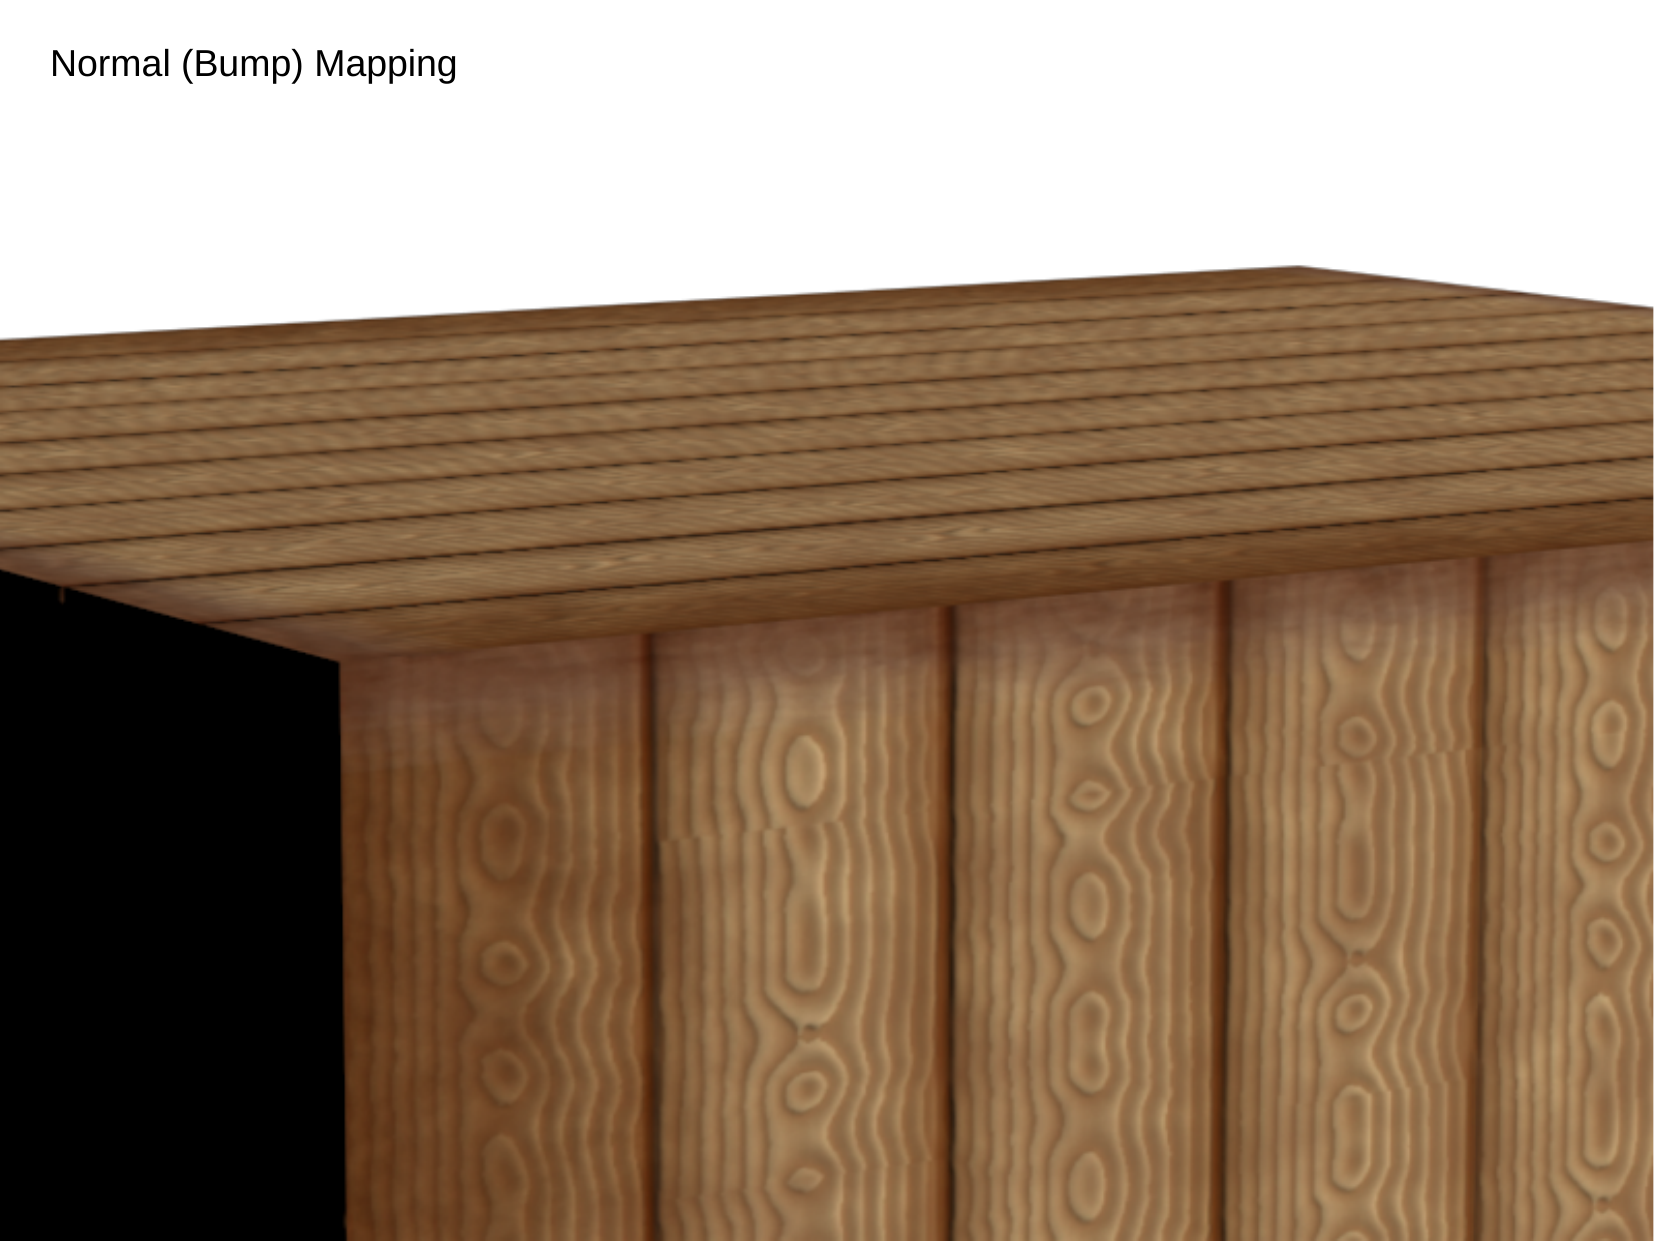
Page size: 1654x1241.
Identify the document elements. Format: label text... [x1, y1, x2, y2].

text_box Normal (Bump) Mapping [35, 35, 603, 93]
picture [0, 0, 1654, 1241]
